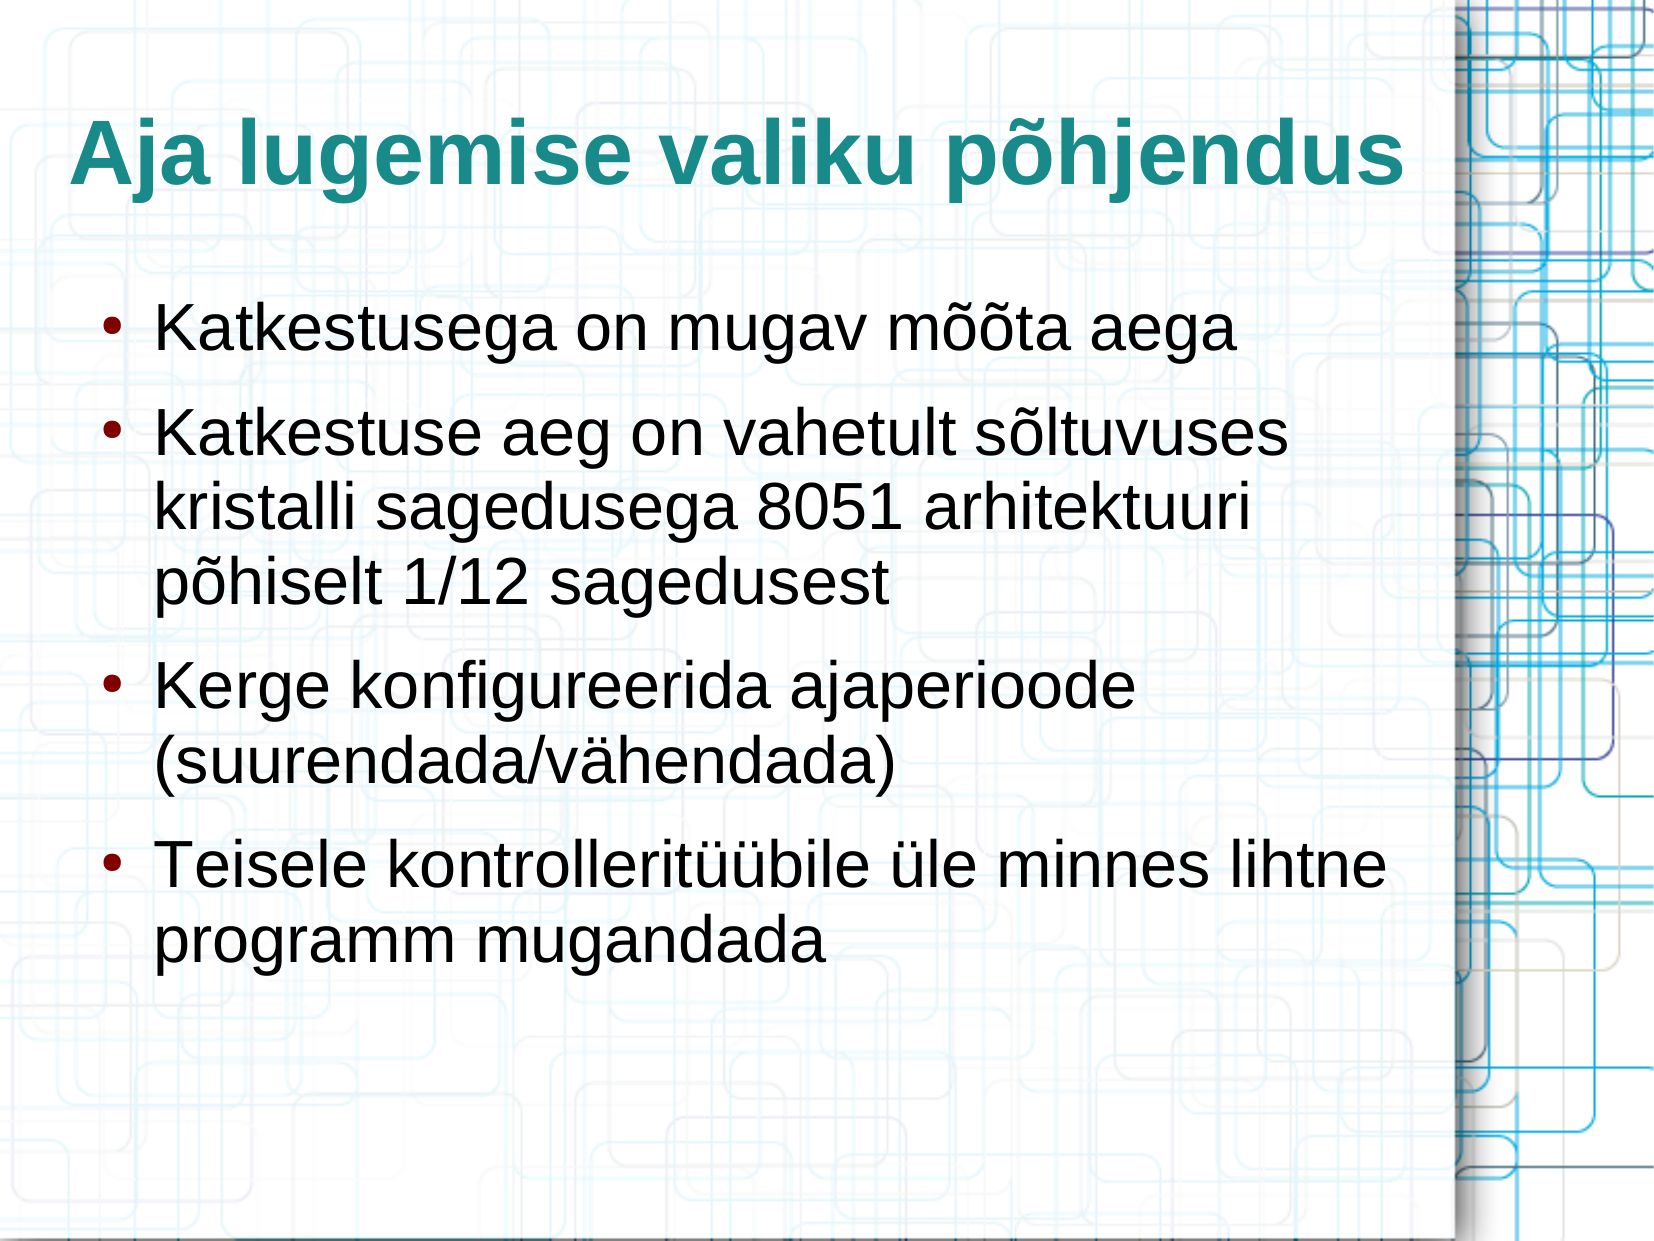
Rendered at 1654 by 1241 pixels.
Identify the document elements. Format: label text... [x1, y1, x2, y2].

picture [0, 0, 1654, 1241]
list Katkestusega on mugav mõõta aega Katkestuse aeg on vahetult sõltuvuses kristalli sagedusega 8051 arhitektuuri põhiselt 1/12 sagedusest Kerge konfigureerida ajaperioode (suurendada/vähendada) Teisele kontrolleritüübile üle minnes lihtne programm mugandada [82, 290, 1418, 1109]
title Aja lugemise valiku põhjendus [59, 49, 1418, 257]
